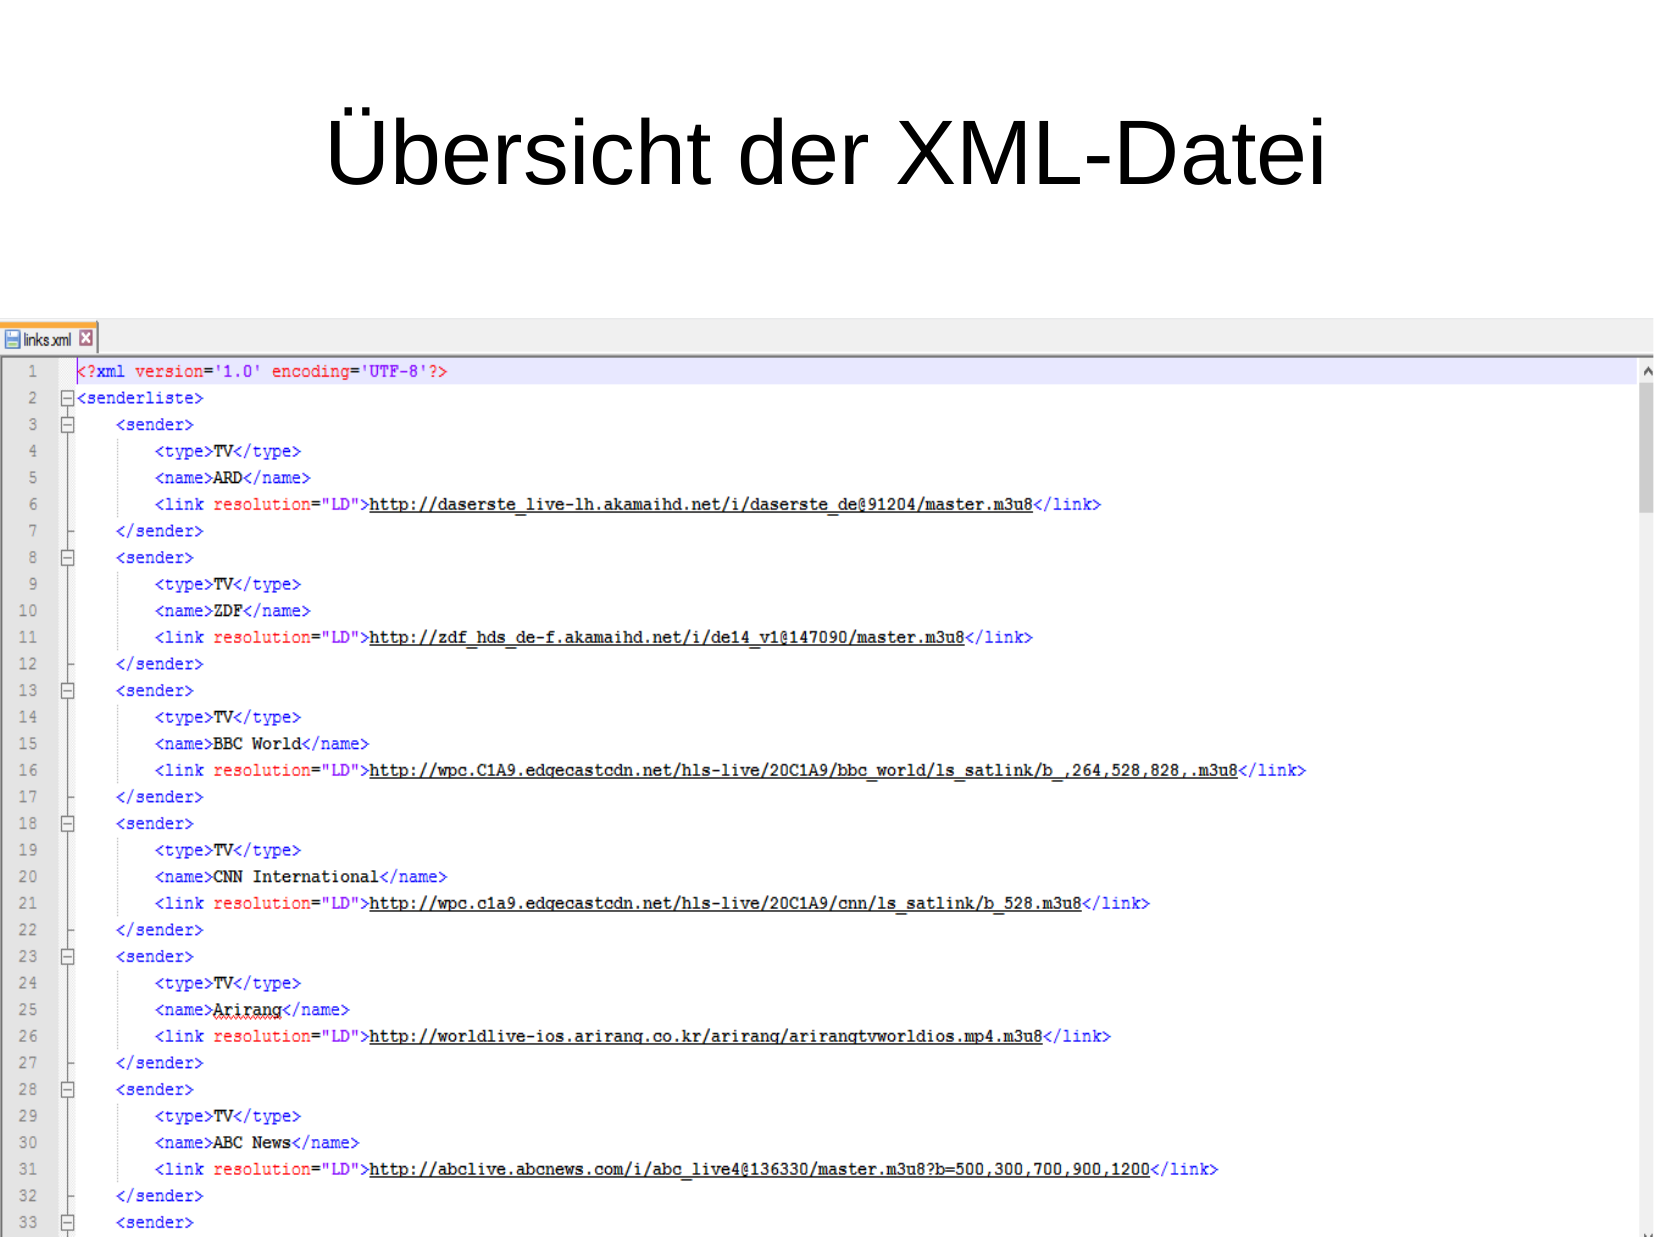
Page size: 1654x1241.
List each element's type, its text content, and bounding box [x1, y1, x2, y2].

picture [0, 318, 1654, 1237]
title Übersicht der XML-Datei [82, 49, 1571, 257]
